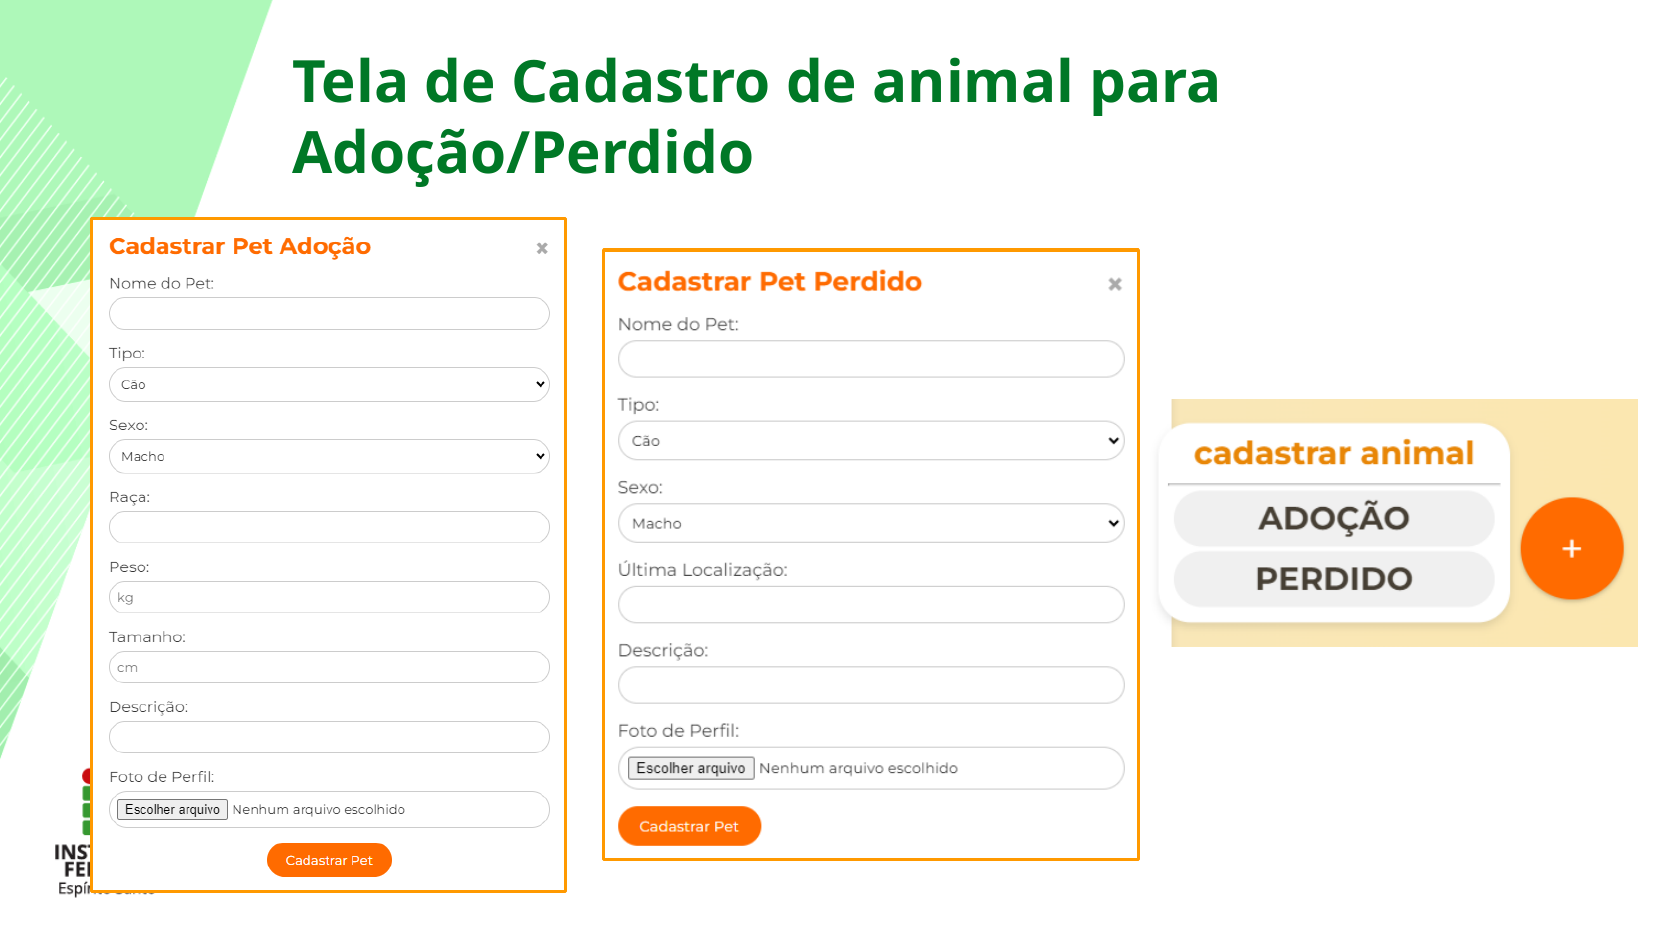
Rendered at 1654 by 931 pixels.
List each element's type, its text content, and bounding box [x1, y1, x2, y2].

text_box Tela de Cadastro de animal para Adoção/Perdido [277, 36, 1652, 122]
picture [0, 0, 1654, 931]
